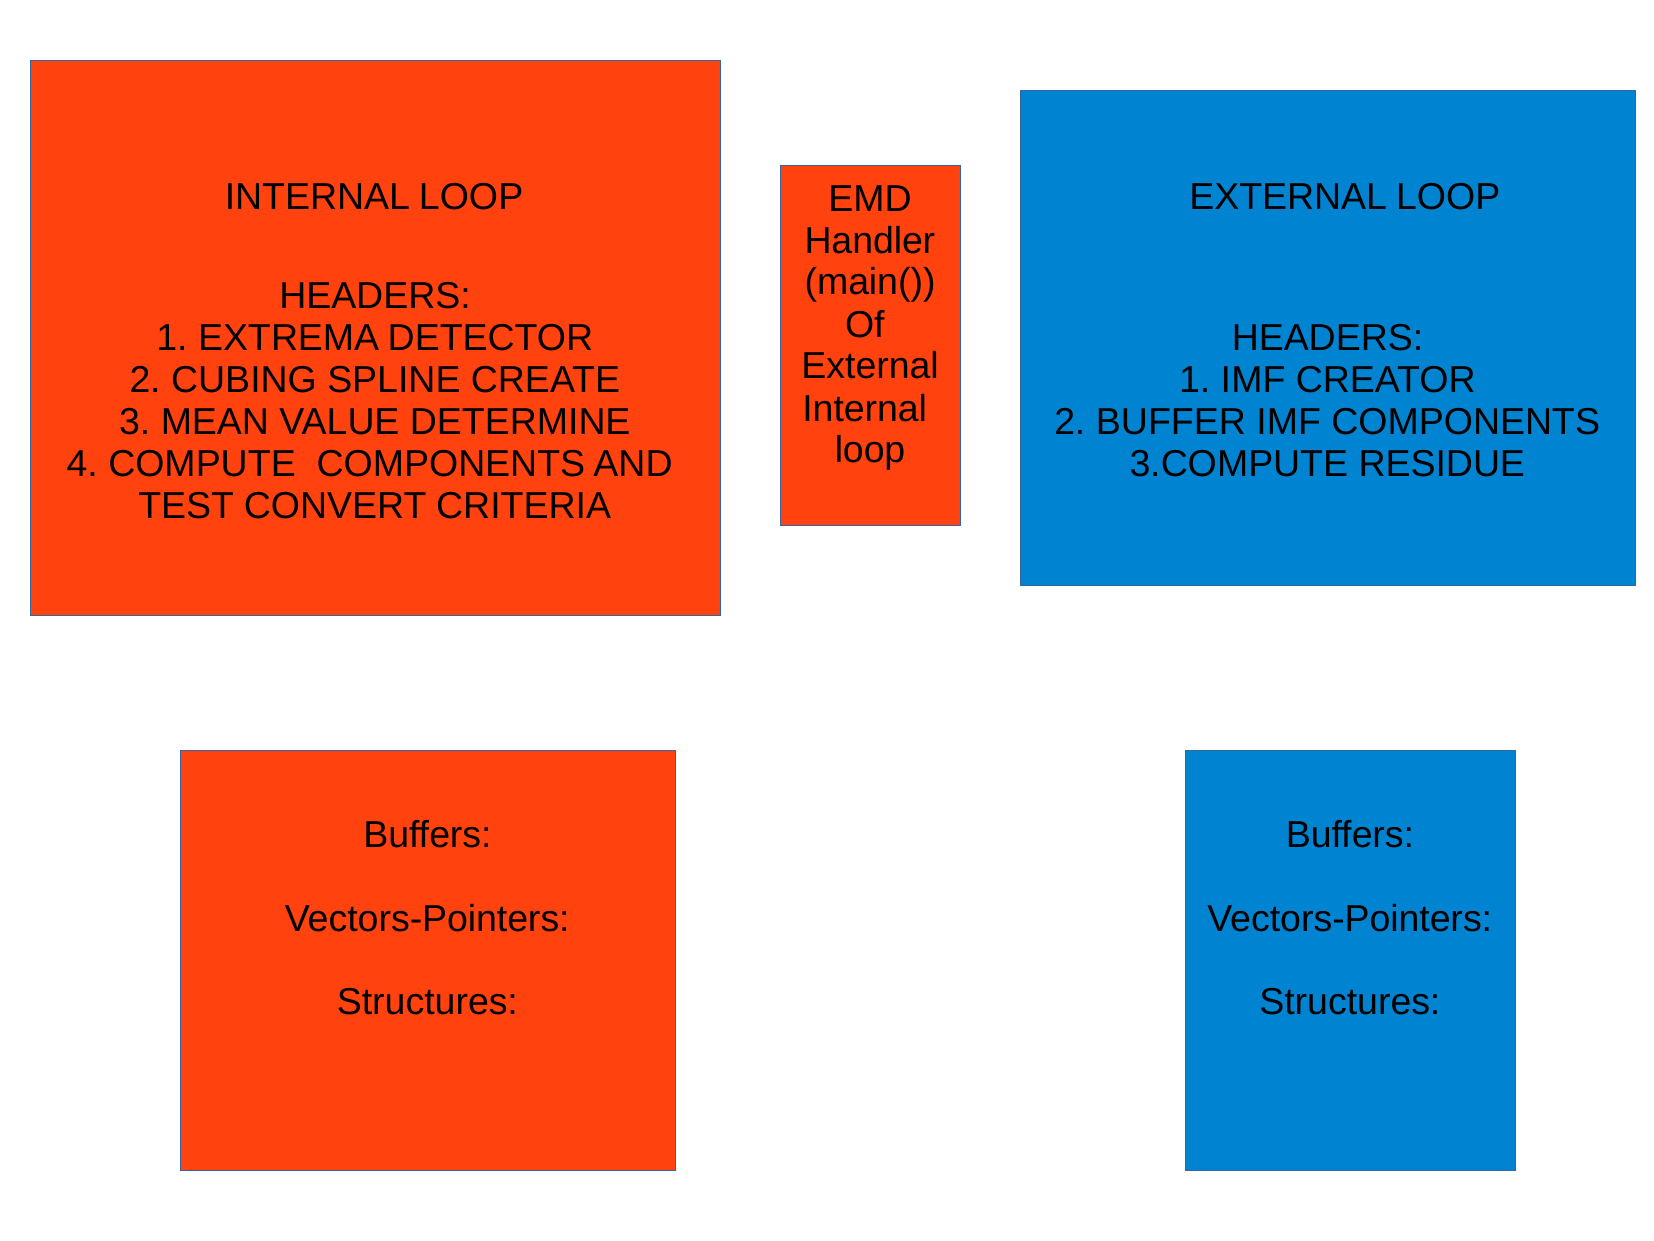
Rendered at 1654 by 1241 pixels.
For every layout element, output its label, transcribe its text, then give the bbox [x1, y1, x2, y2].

text_box EMD Handler (main()) Of External Internal loop [780, 165, 961, 526]
text_box HEADERS: 1. IMF CREATOR 2. BUFFER IMF COMPONENTS 3.COMPUTE RESIDUE [1020, 90, 1636, 586]
text_box Buffers: Vectors-Pointers: Structures: [180, 750, 676, 1171]
text_box Buffers: Vectors-Pointers: Structures: [1185, 750, 1516, 1171]
text_box HEADERS: 1. EXTREMA DETECTOR 2. CUBING SPLINE CREATE 3. MEAN VALUE DETERMINE 4. COMPUTE COMPONENTS AND TEST CONVERT CRITERIA [30, 60, 721, 616]
text_box INTERNAL LOOP [210, 168, 539, 226]
text_box EXTERNAL LOOP [1174, 168, 1654, 226]
